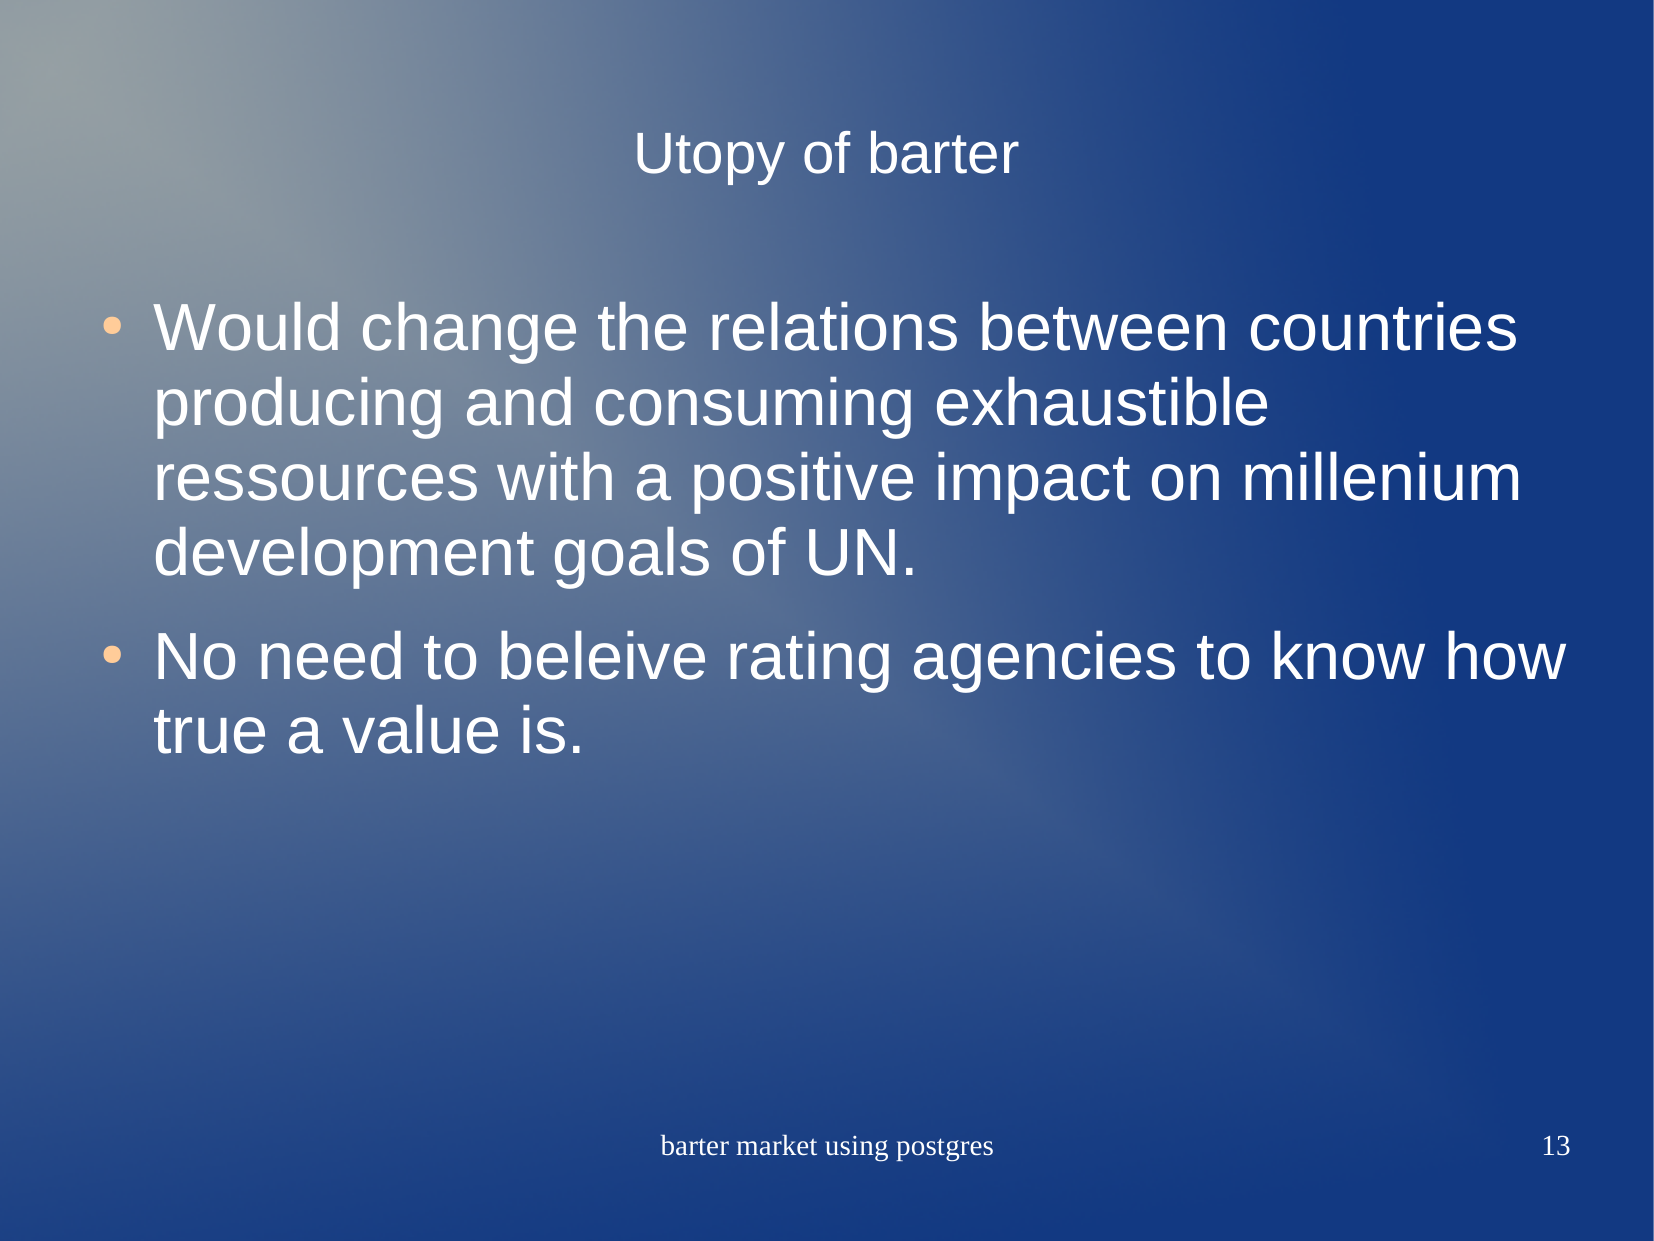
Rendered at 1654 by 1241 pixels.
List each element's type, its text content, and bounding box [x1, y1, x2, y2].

list Would change the relations between countries producing and consuming exhaustible ressources with a positive impact on millenium development goals of UN. No need to beleive rating agencies to know how true a value is. [82, 290, 1571, 1052]
title Utopy of barter [82, 49, 1571, 257]
picture [0, 0, 1654, 1241]
